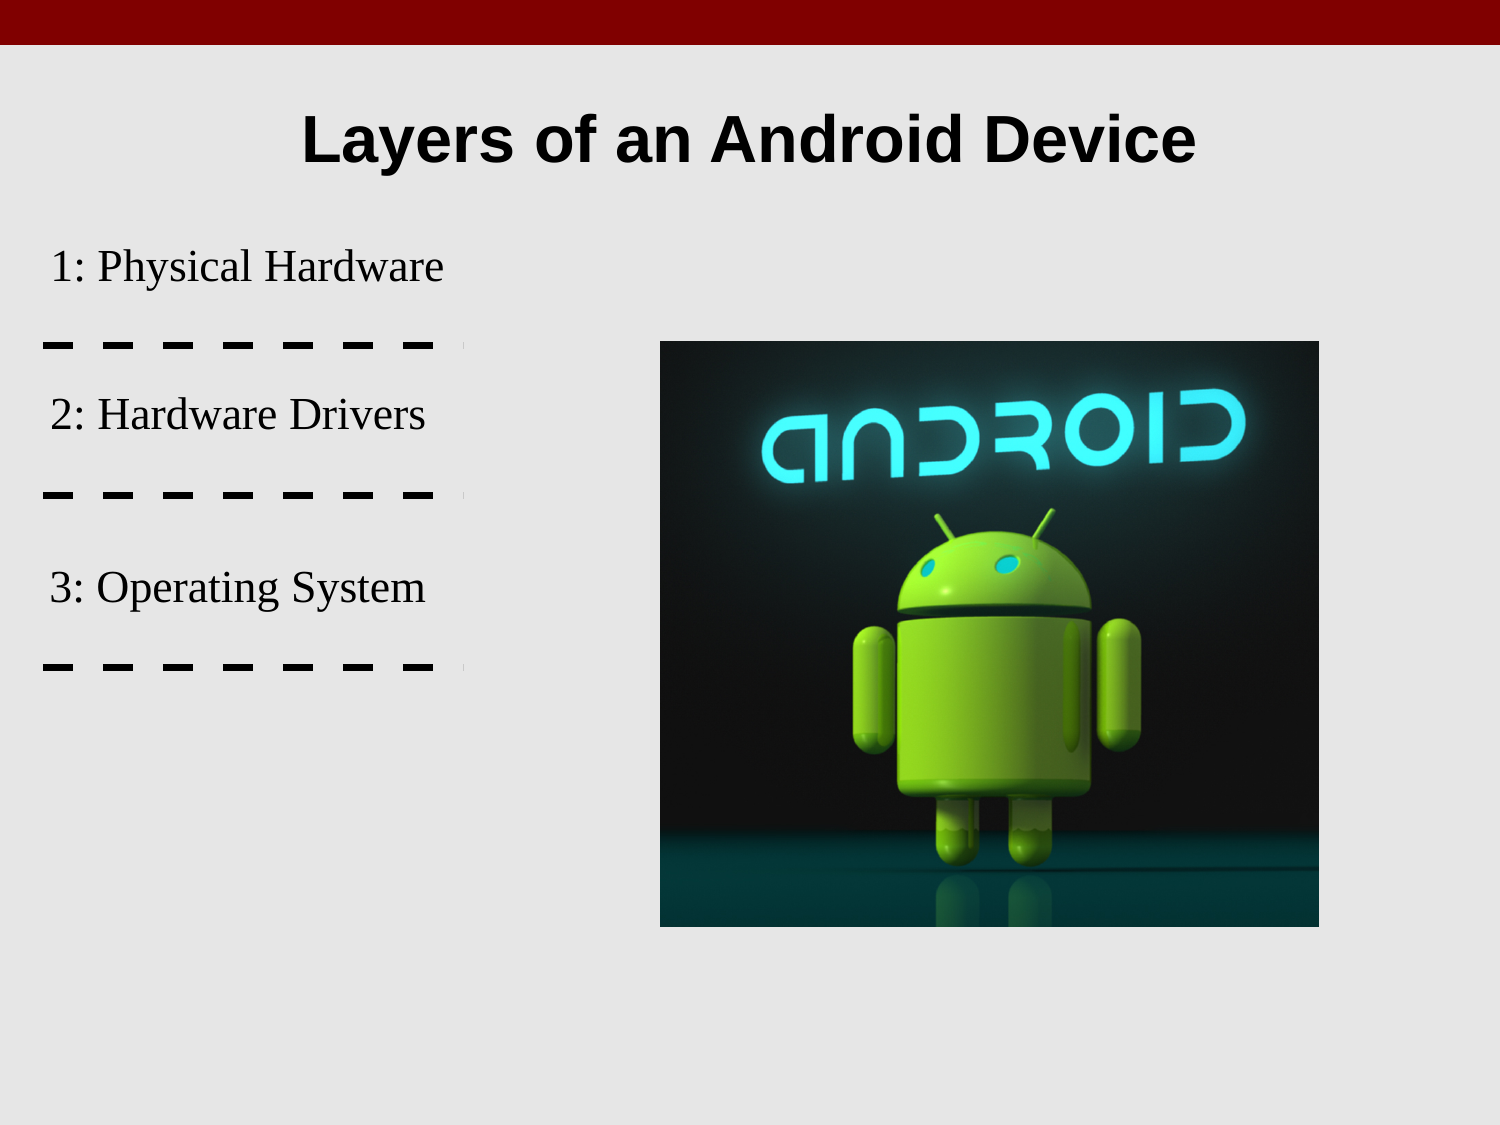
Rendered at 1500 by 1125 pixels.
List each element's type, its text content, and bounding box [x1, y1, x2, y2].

text_box 2: Hardware Drivers [19, 381, 457, 458]
title Layers of an Android Device [75, 45, 1425, 234]
text_box 1: Physical Hardware [15, 232, 481, 300]
text_box 3: Operating System [15, 553, 461, 621]
picture [660, 341, 1319, 927]
